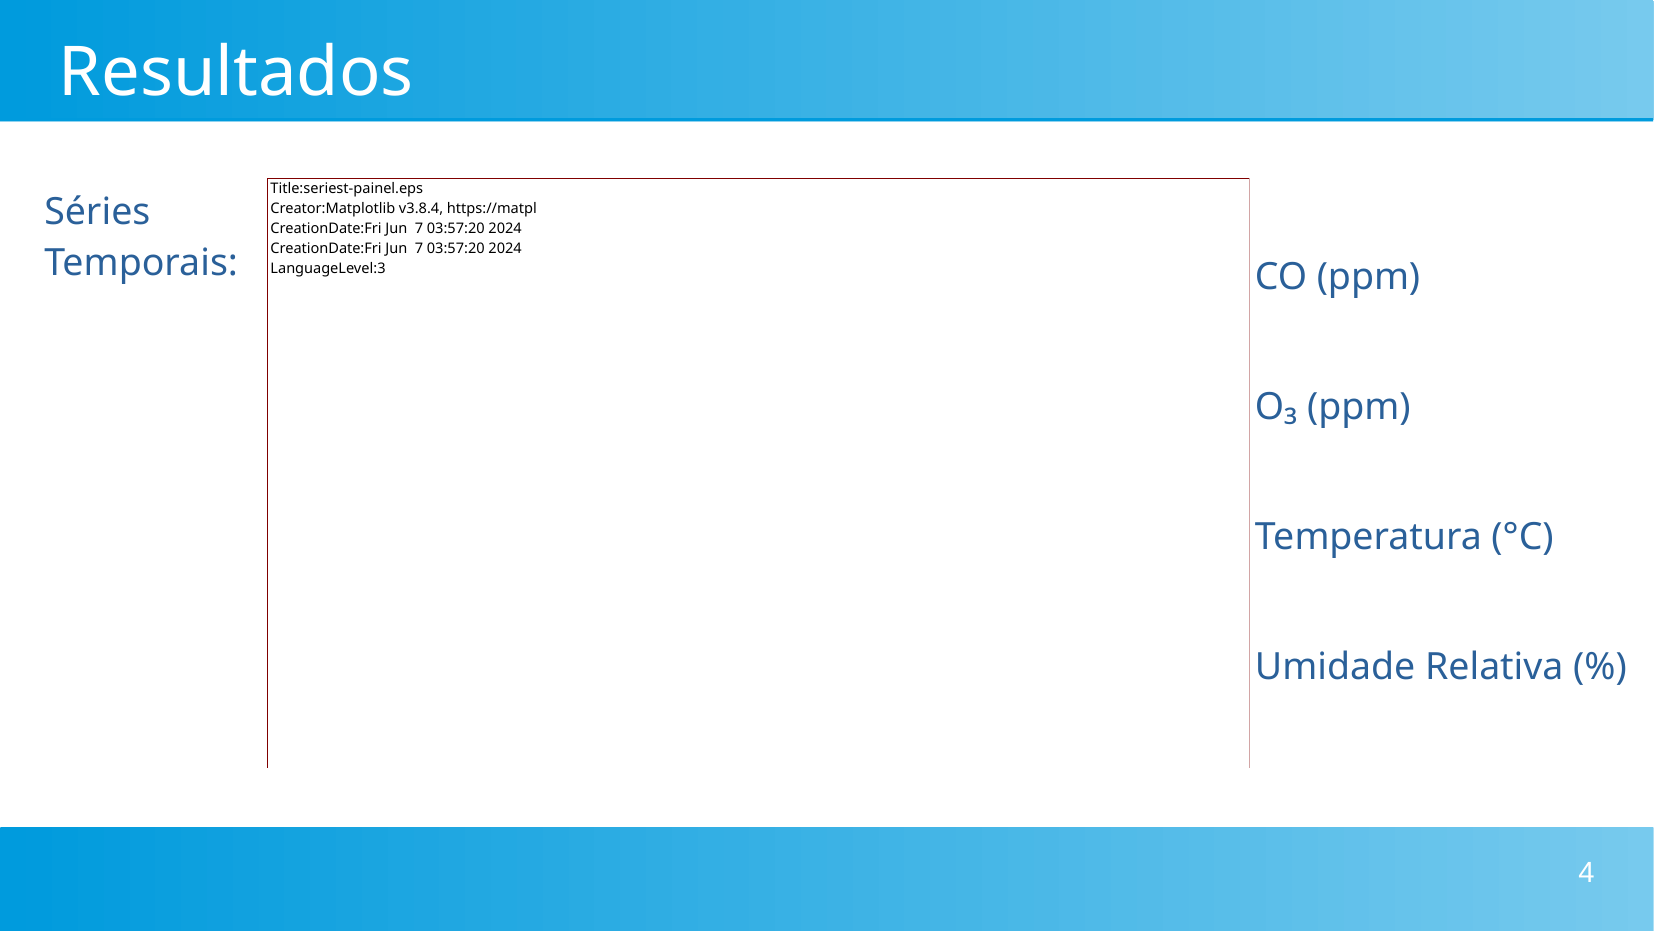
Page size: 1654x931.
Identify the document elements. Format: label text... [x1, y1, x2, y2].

picture [265, 177, 1250, 768]
text_box Umidade Relativa (%) [1240, 631, 1623, 698]
text_box Temperatura (°C) [1240, 501, 1555, 568]
text_box CO (ppm) [1240, 242, 1429, 308]
text_box Séries Temporais: [29, 177, 252, 295]
text_box O₃ (ppm) [1240, 372, 1420, 438]
title Resultados [59, 21, 1595, 116]
